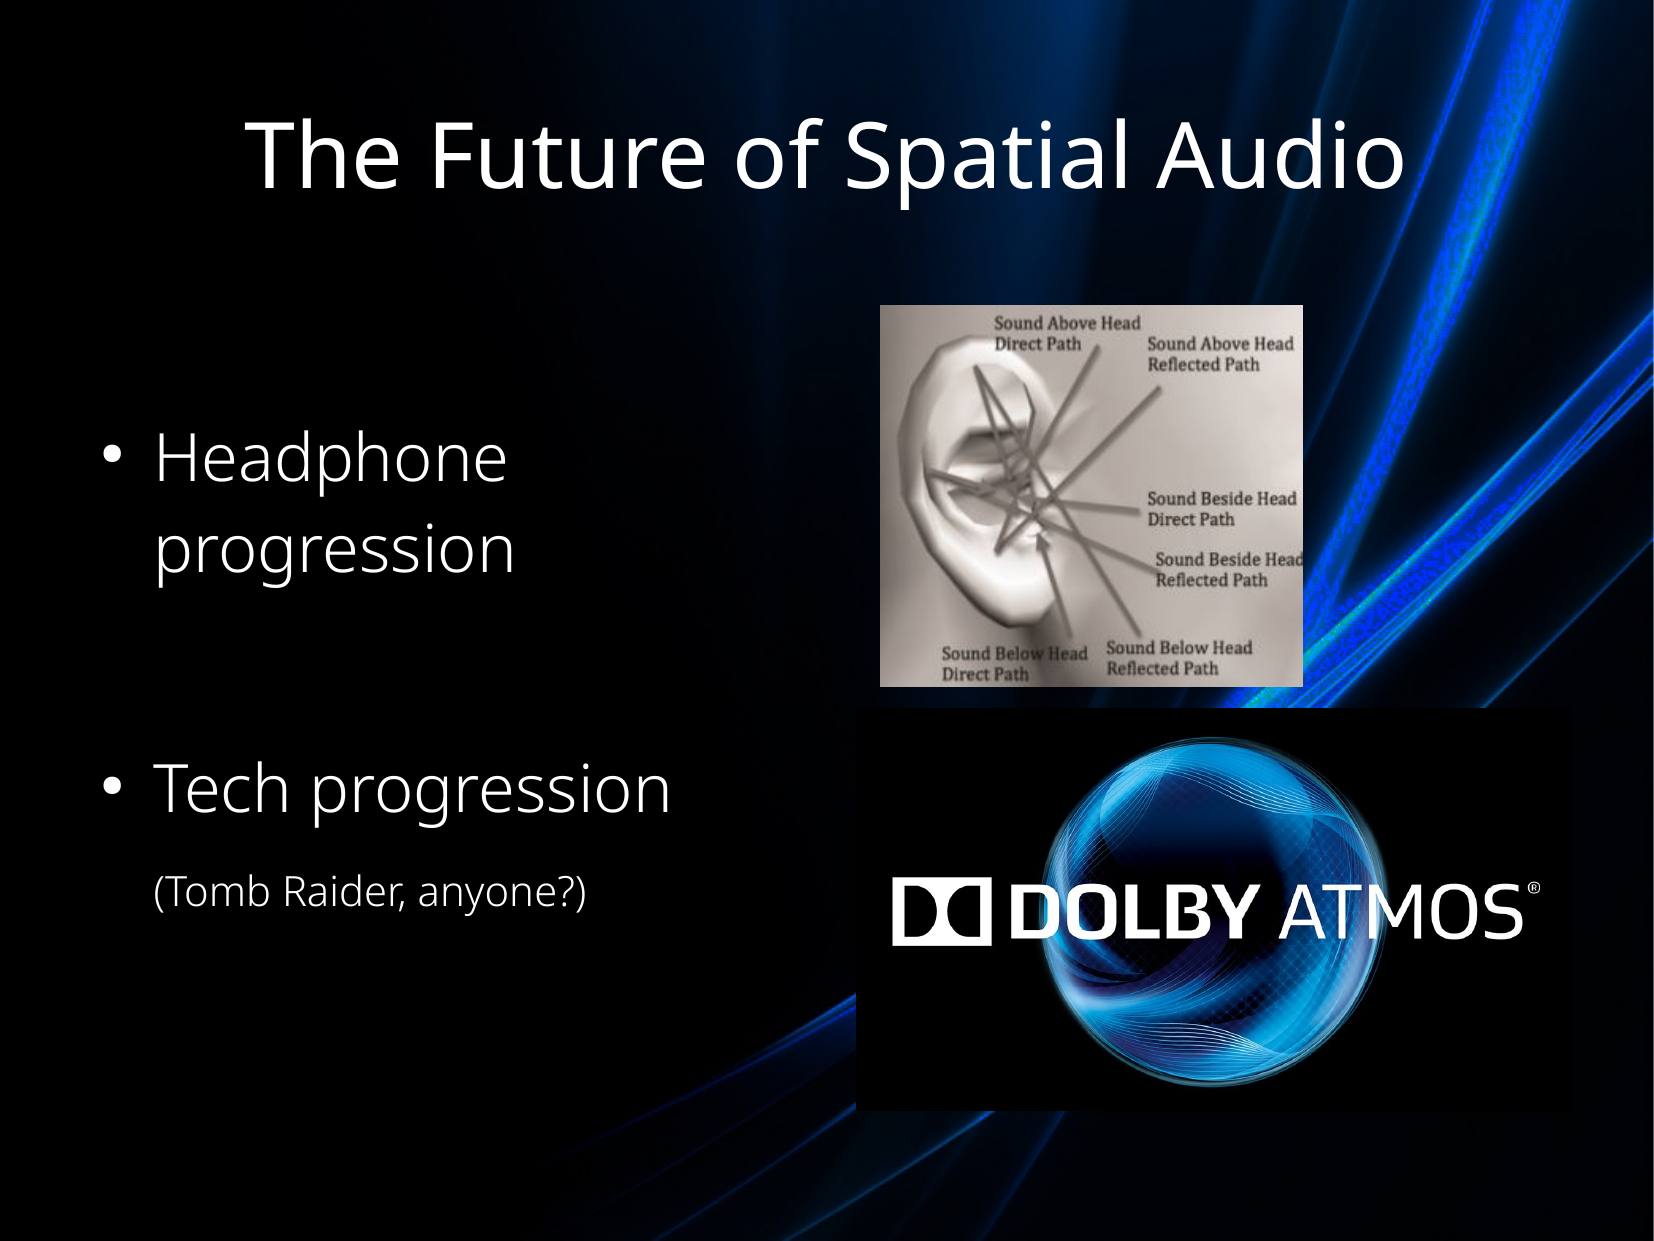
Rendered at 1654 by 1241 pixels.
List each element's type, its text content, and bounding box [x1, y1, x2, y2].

picture [0, 0, 1654, 1241]
title The Future of Spatial Audio [82, 49, 1571, 257]
list Headphone progression Tech progression (Tomb Raider, anyone?) [82, 290, 809, 1109]
